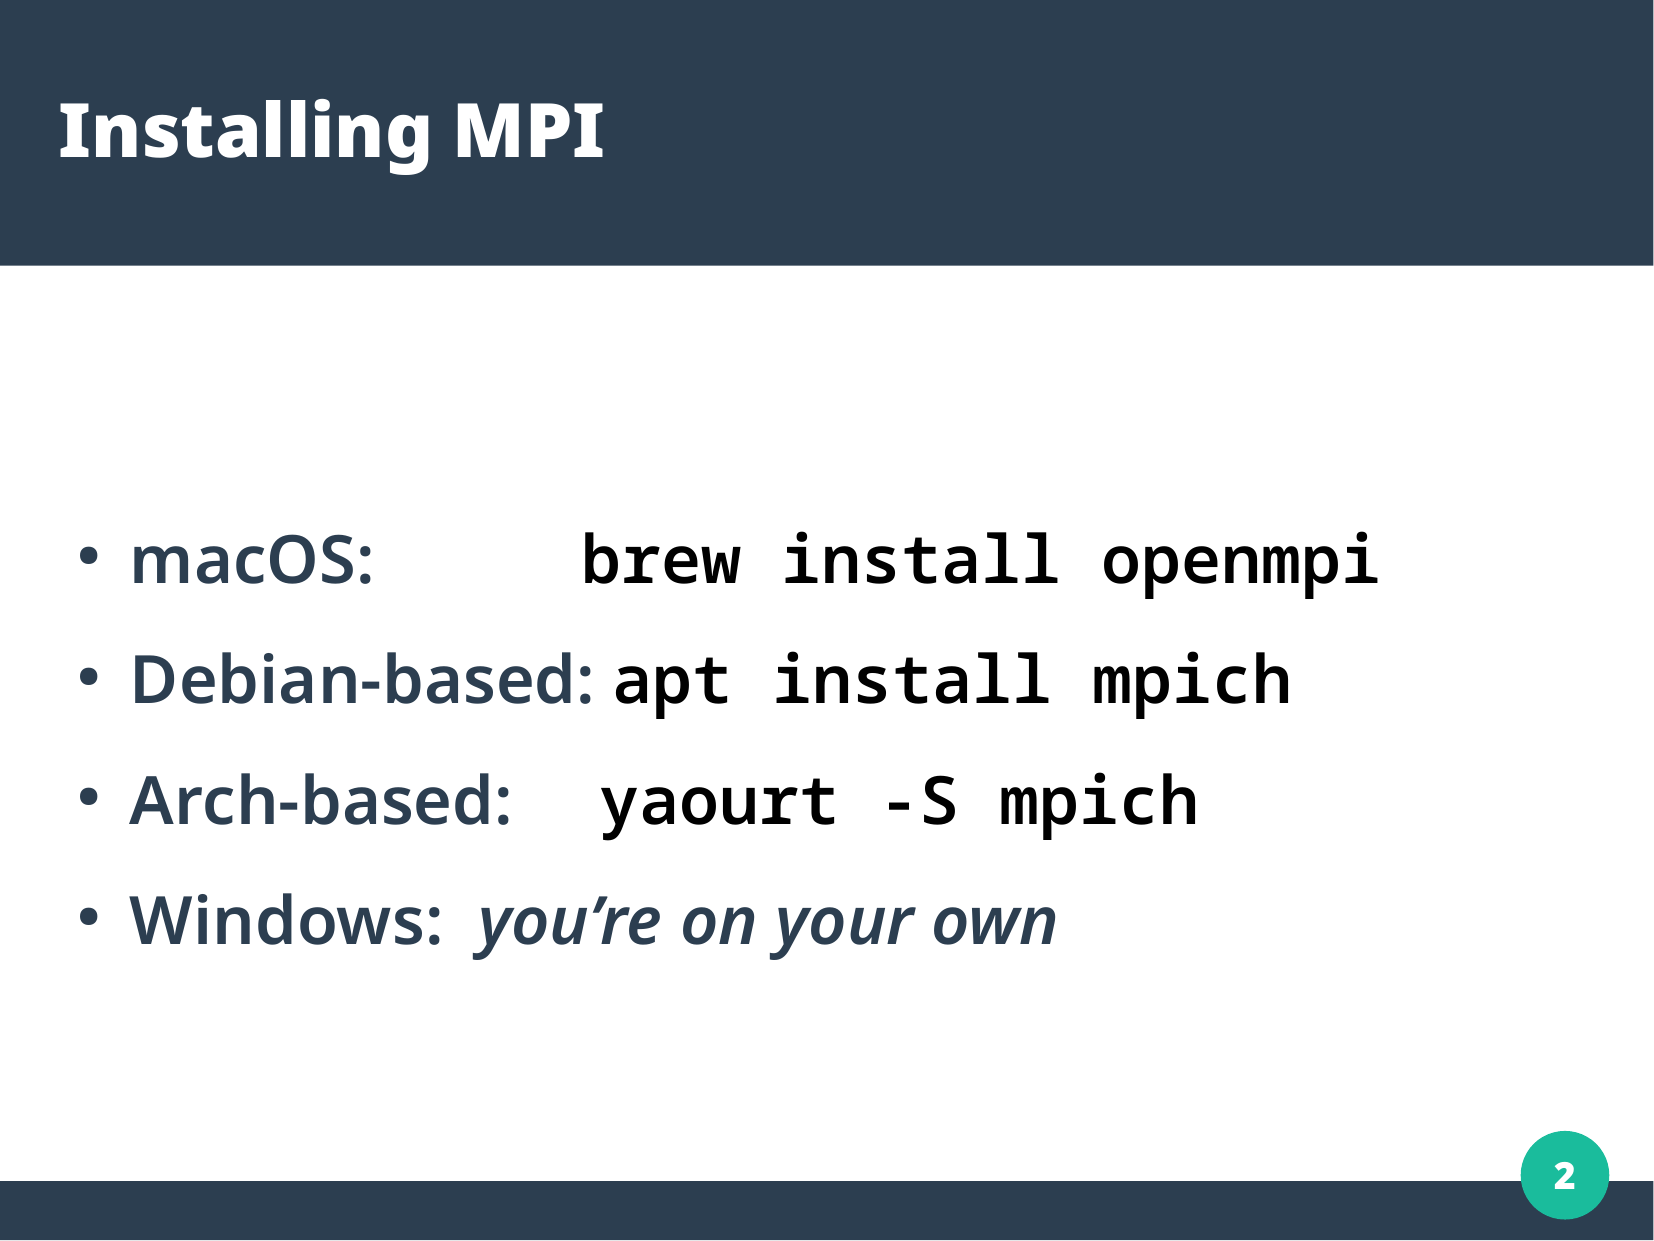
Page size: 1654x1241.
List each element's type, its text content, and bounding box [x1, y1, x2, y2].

title Installing MPI [59, 49, 1595, 207]
list macOS: brew install openmpi Debian-based: apt install mpich Arch-based: yaourt -S mpich Windows: you’re on your own [59, 324, 1595, 1152]
